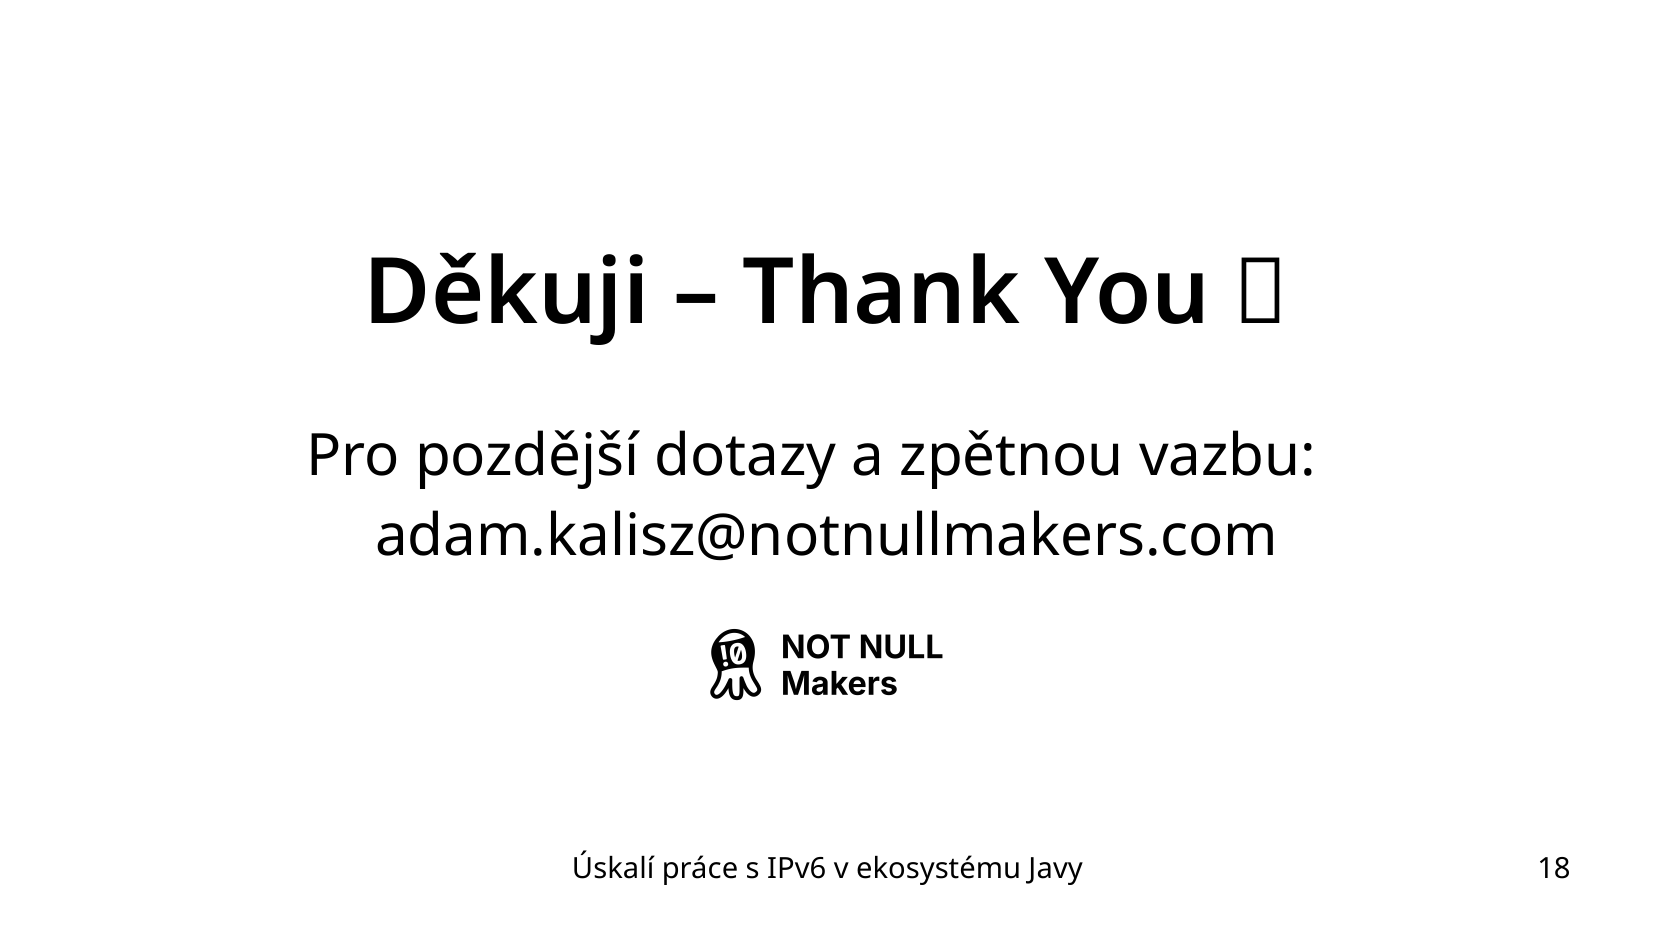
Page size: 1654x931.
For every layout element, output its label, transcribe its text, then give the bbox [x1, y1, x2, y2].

picture [676, 604, 977, 725]
title Děkuji – Thank You 🎉 [82, 210, 1571, 366]
title Pro pozdější dotazy a zpětnou vazbu: adam.kalisz@notnullmakers.com [82, 409, 1571, 576]
